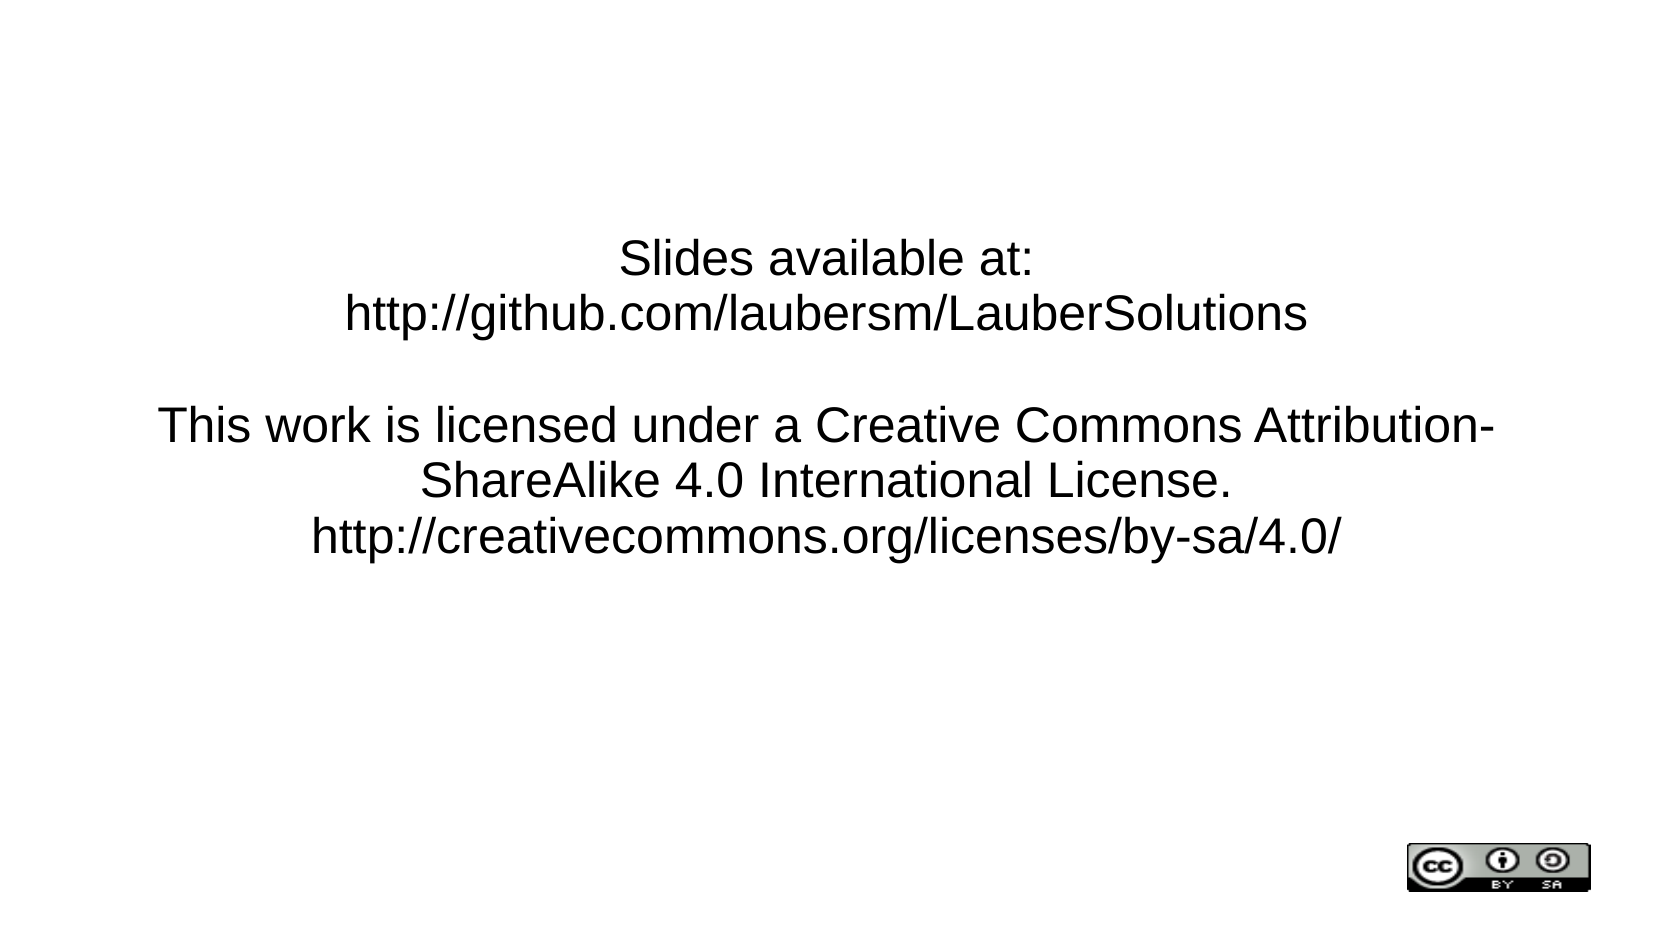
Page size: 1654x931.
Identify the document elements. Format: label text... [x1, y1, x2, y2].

picture [1407, 843, 1591, 892]
subtitle Slides available at: http://github.com/laubersm/LauberSolutions This work is licensed under a Creative Commons Attribution-ShareAlike 4.0 International License. http://creativecommons.org/licenses/by-sa/4.0/ [82, 37, 1571, 757]
